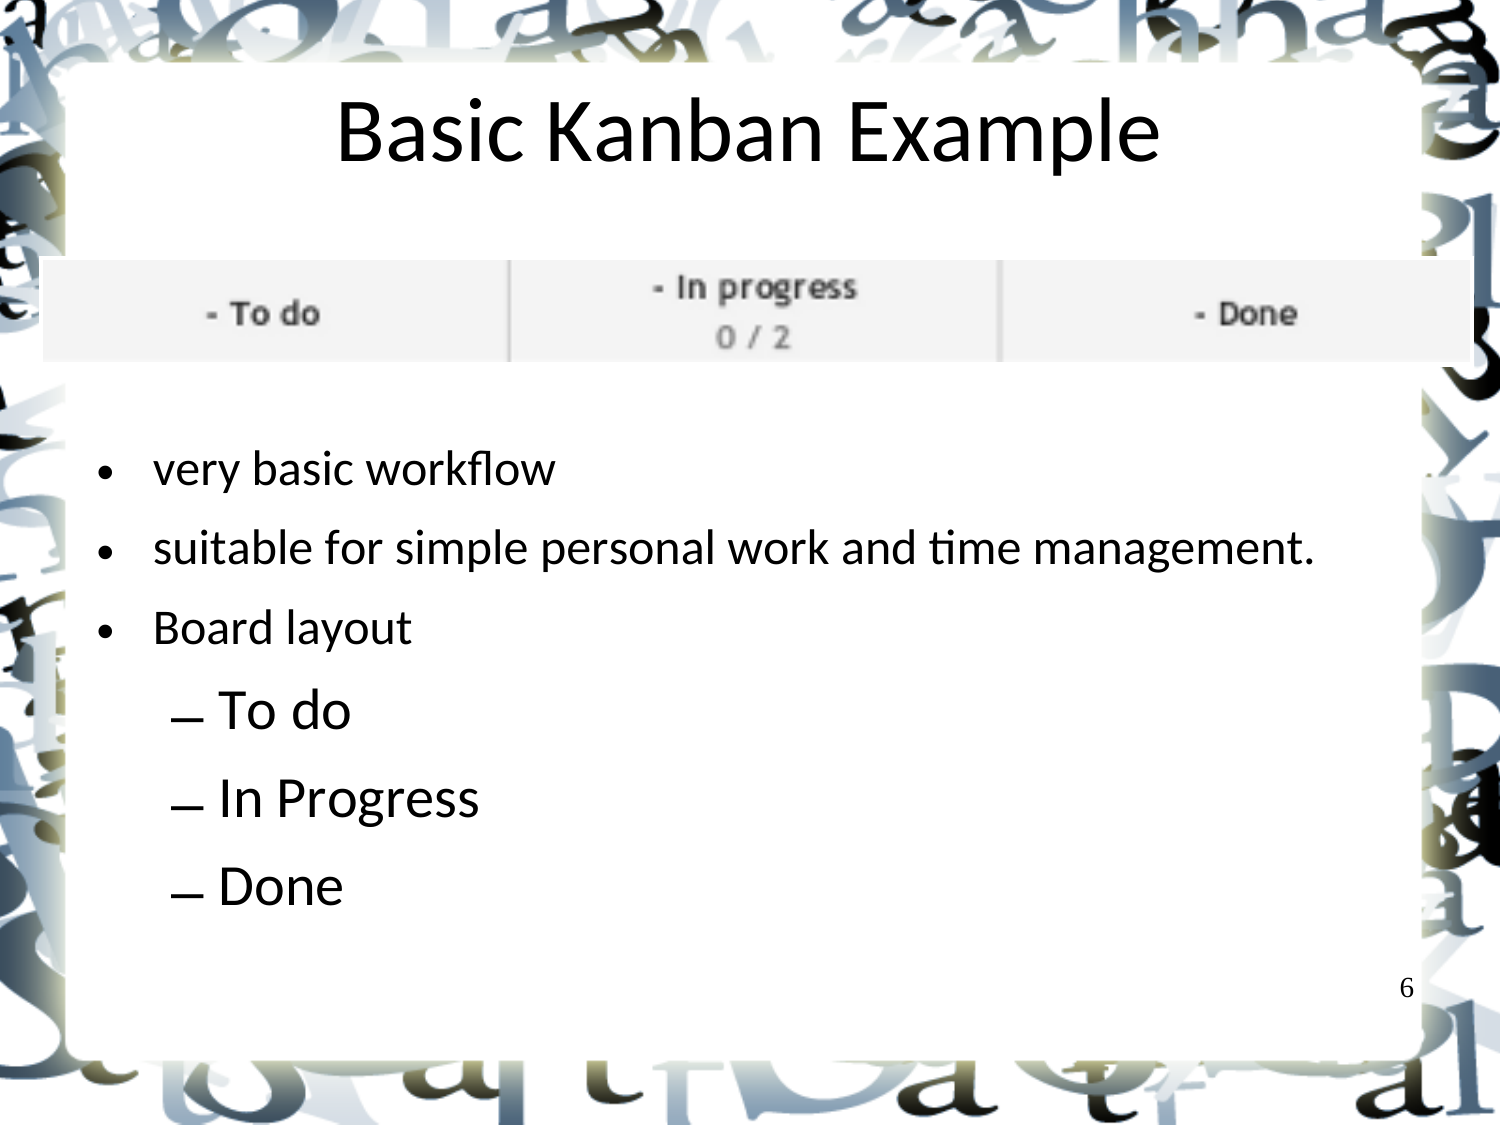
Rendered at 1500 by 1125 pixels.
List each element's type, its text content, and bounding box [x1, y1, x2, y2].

list very basic workflow suitable for simple personal work and time management. Board layout To do In Progress Done [81, 440, 1432, 1063]
title Basic Kanban Example [75, 45, 1425, 233]
picture [0, 0, 1500, 1125]
